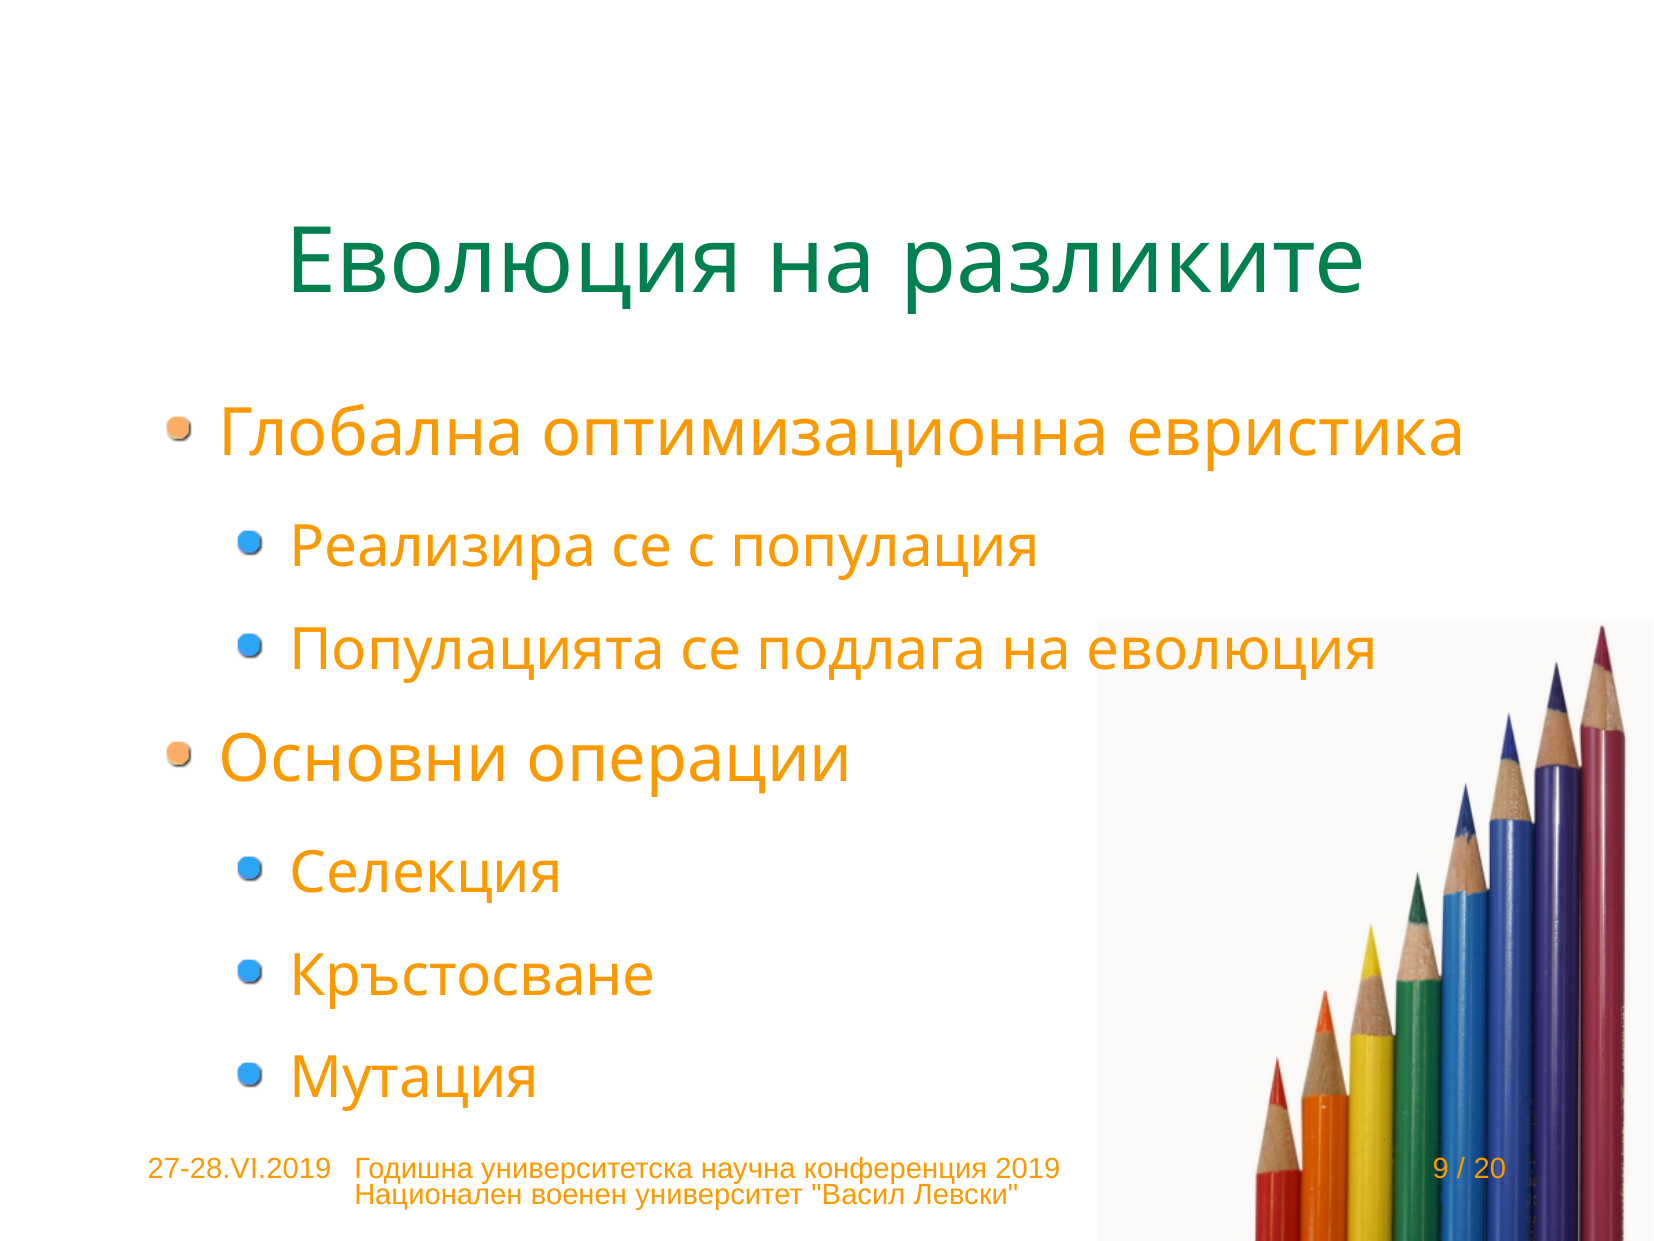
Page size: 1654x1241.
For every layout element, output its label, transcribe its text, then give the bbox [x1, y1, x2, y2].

title Еволюция на разликите [147, 153, 1506, 361]
list Глобална оптимизационна евристика Реализира се с популация Популацията се подлага на еволюция Основни операции Селекция Кръстосване Мутация [147, 383, 1506, 1104]
picture [0, 0, 1654, 1241]
